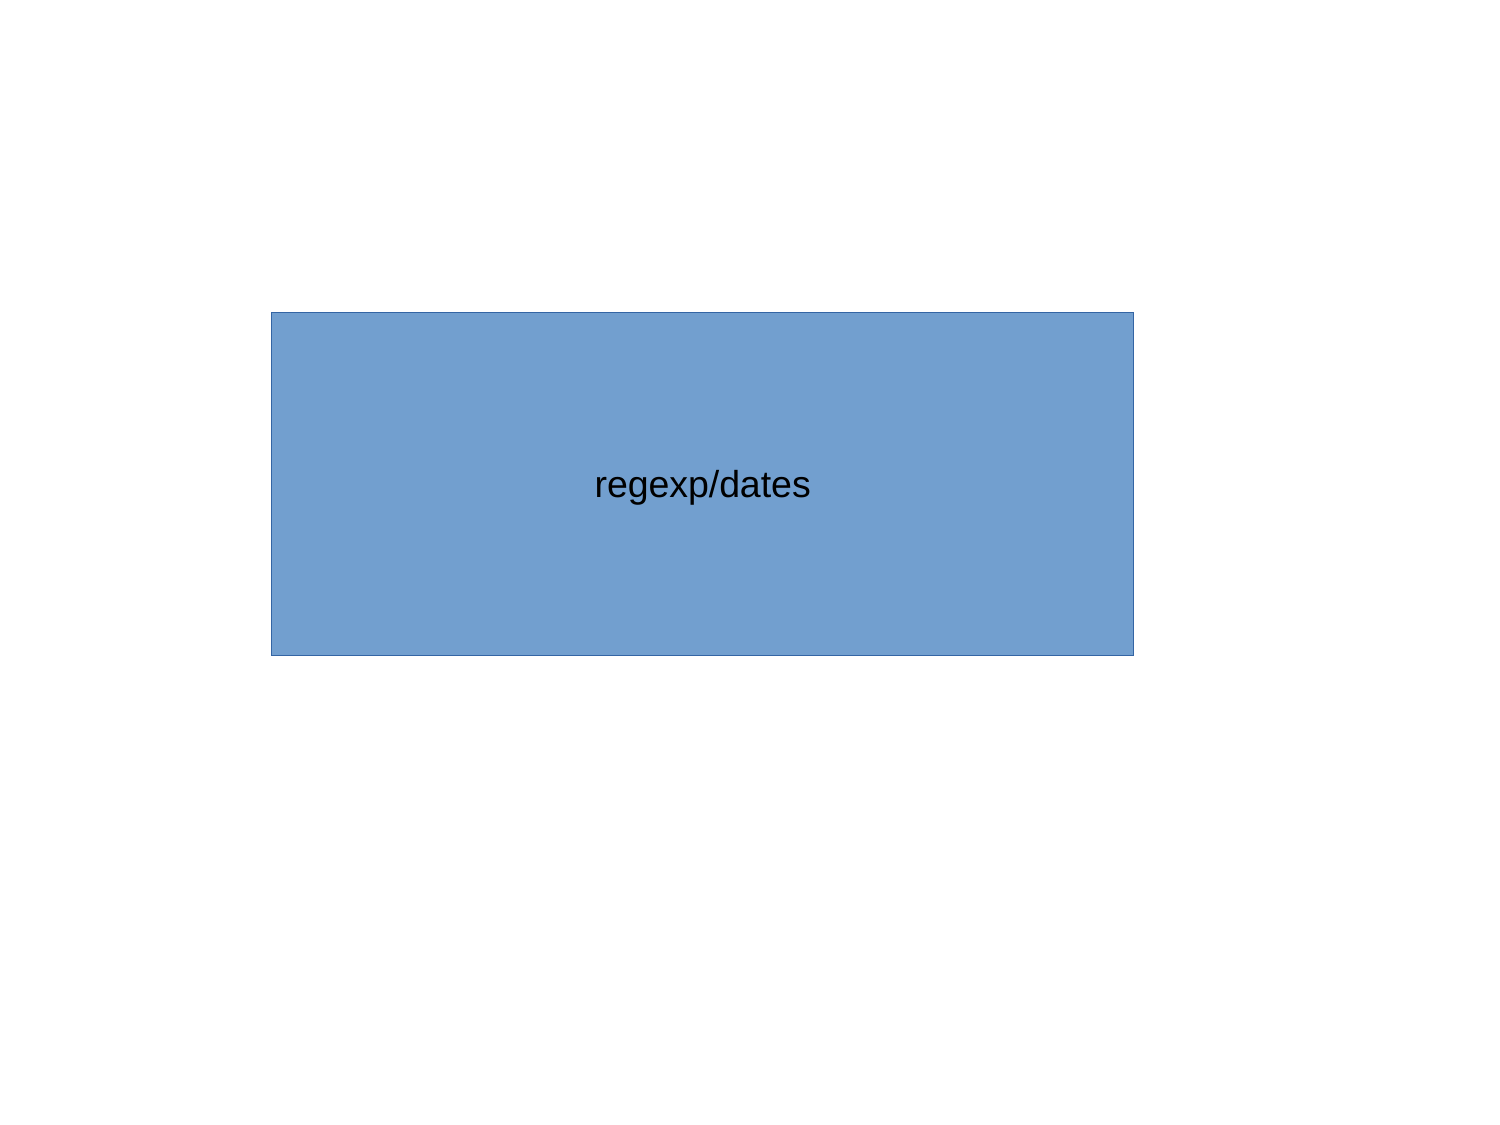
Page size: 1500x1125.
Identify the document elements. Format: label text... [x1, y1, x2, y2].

text_box regexp/dates [271, 312, 1134, 656]
